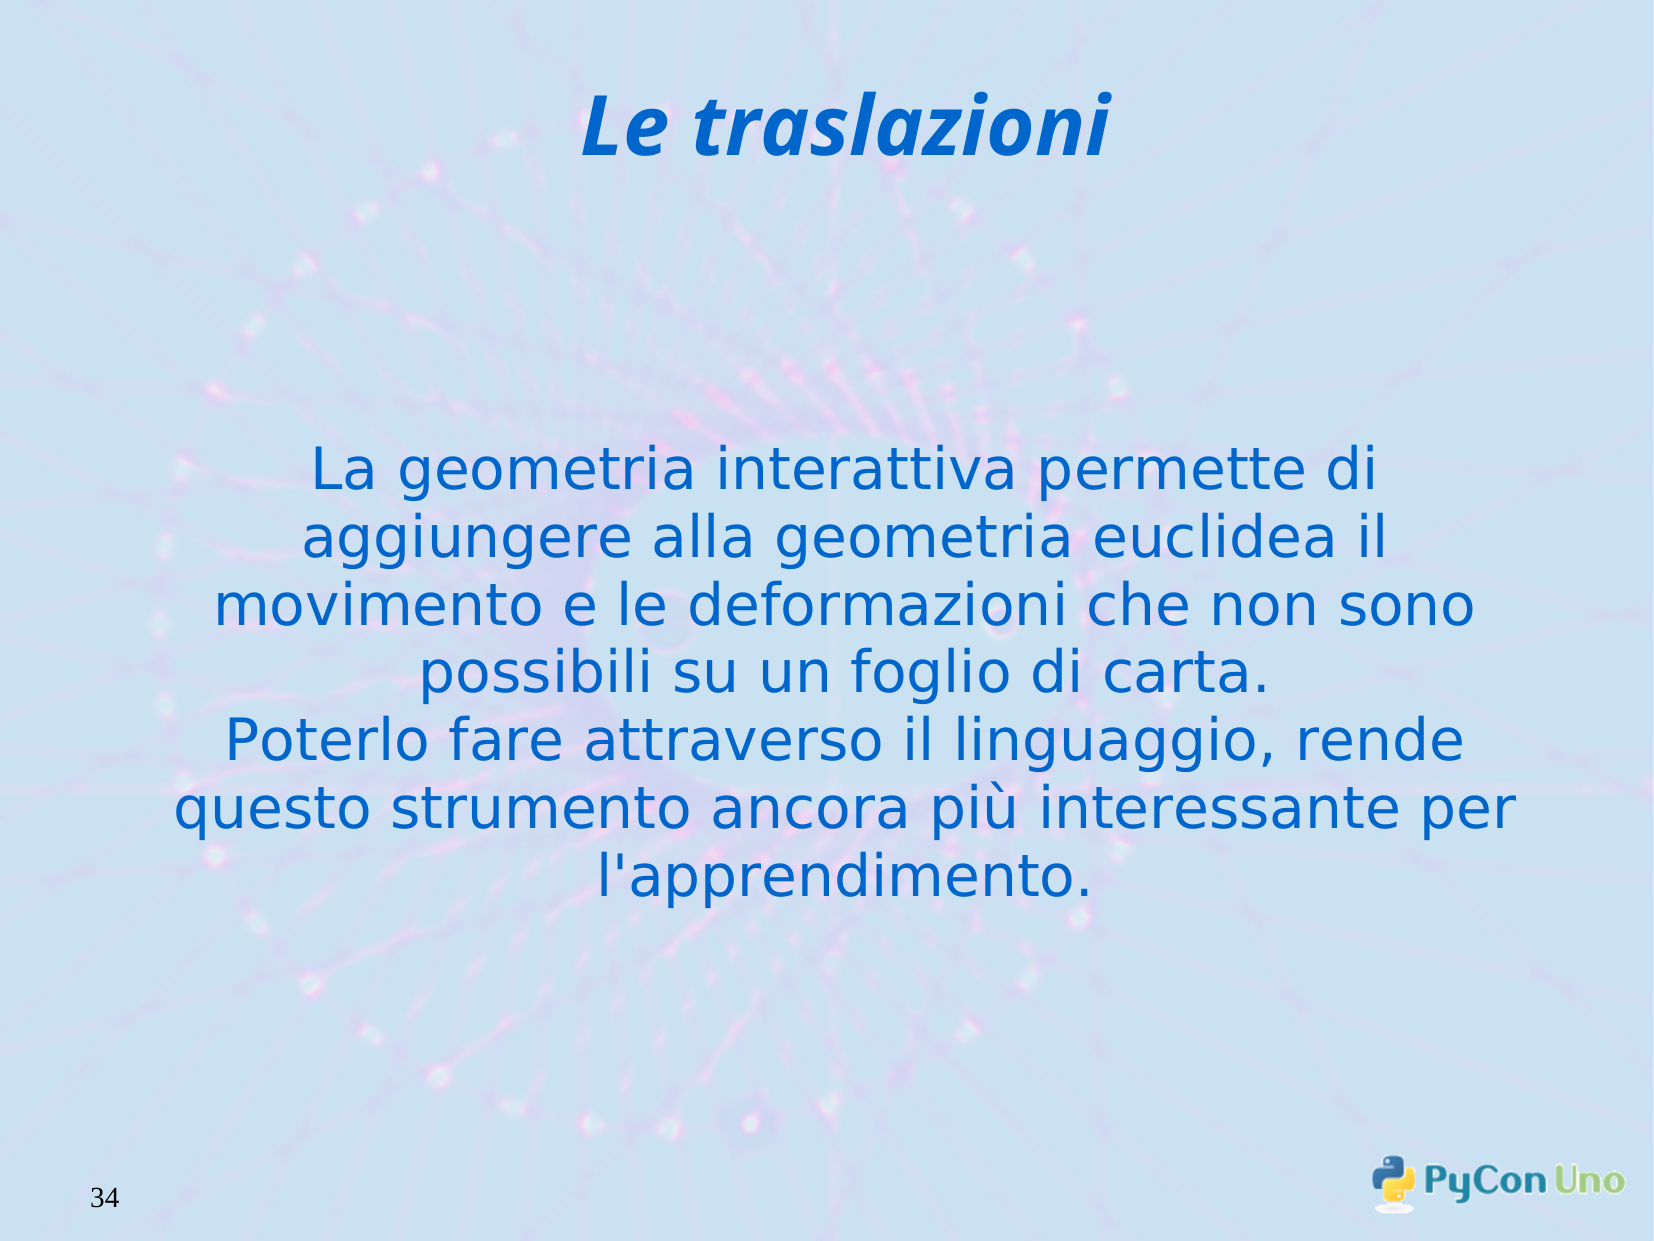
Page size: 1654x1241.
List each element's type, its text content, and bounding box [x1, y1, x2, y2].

title Le traslazioni [139, 19, 1552, 227]
subtitle La geometria interattiva permette di aggiungere alla geometria euclidea il movimento e le deformazioni che non sono possibili su un foglio di carta. Poterlo fare attraverso il linguaggio, rende questo strumento ancora più interessante per l'apprendimento. [150, 282, 1541, 1064]
picture [0, 0, 1654, 1241]
